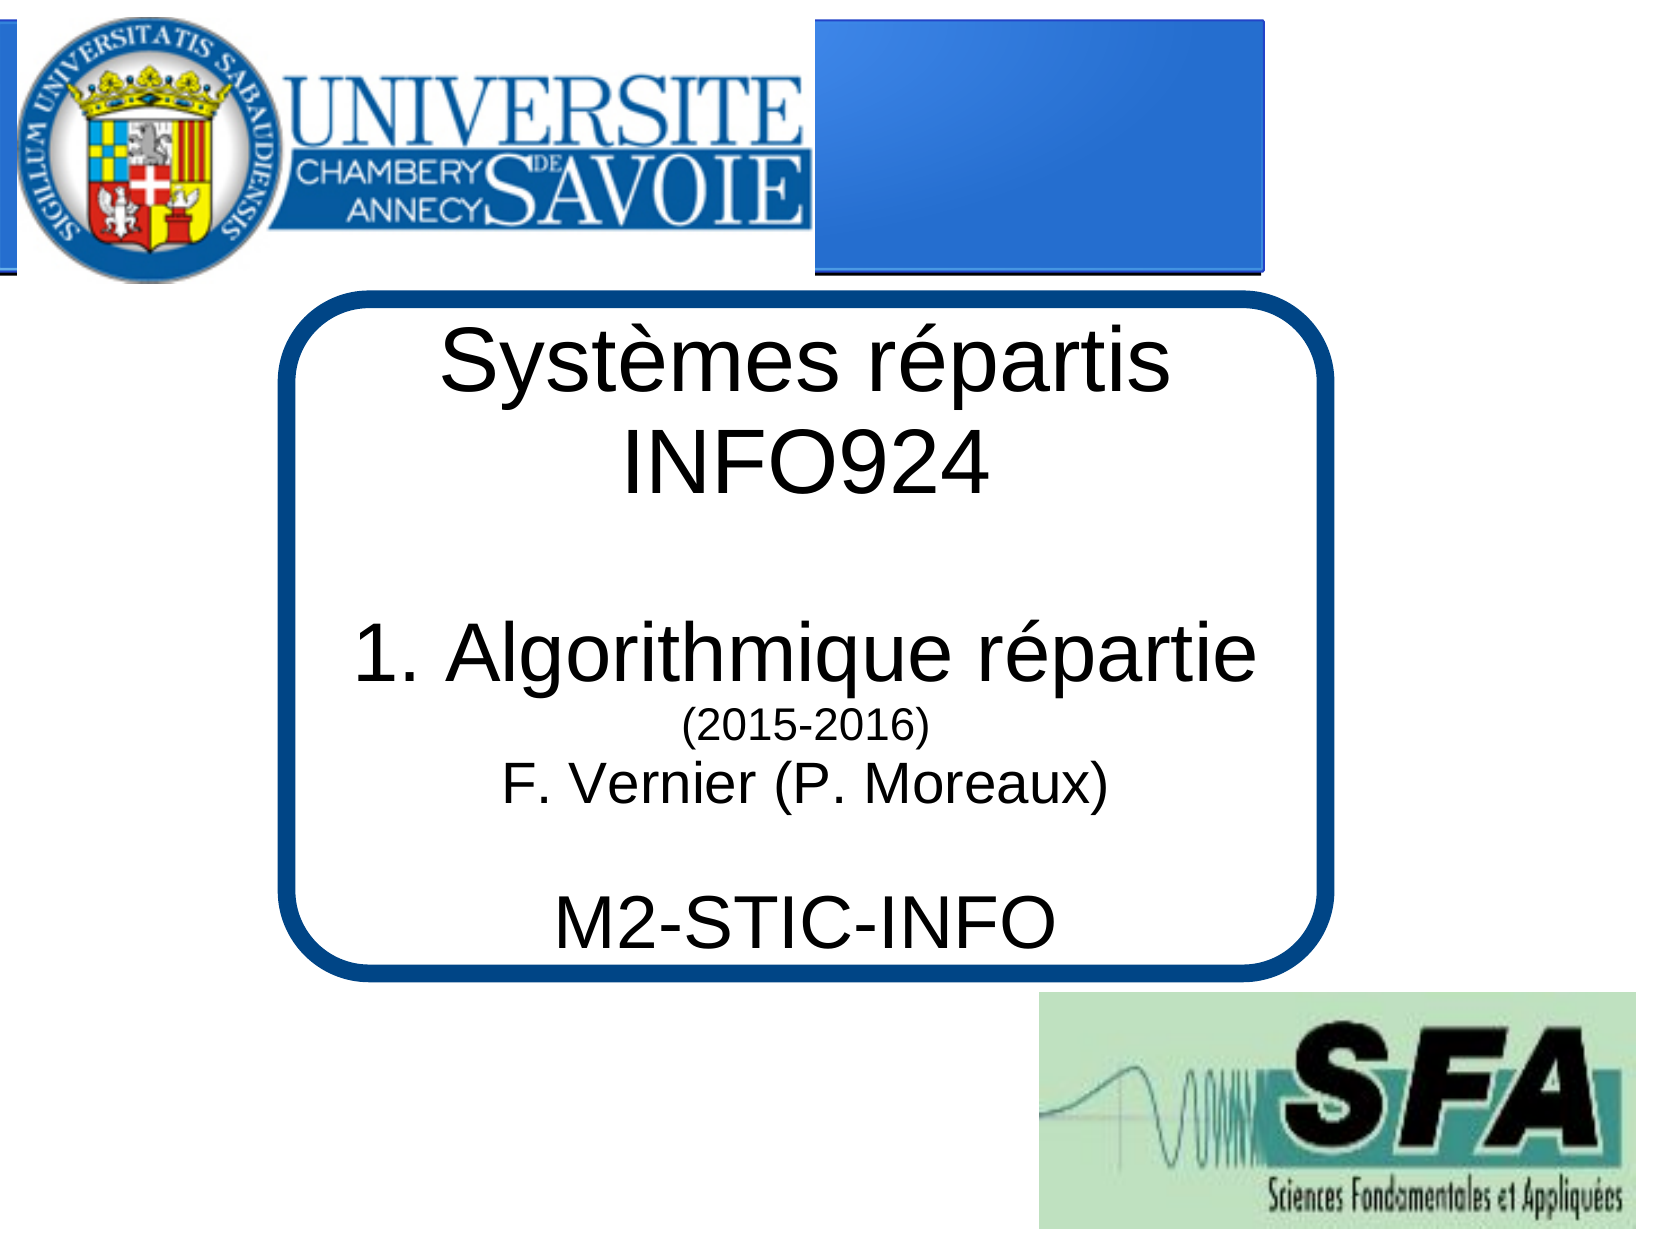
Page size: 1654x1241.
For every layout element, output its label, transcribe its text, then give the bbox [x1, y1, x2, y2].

picture [17, 17, 815, 284]
text_box Systèmes répartis INFO924 1. Algorithmique répartie (2015-2016) F. Vernier (P. Moreaux) M2-STIC-INFO [286, 299, 1326, 974]
picture [1039, 992, 1636, 1229]
